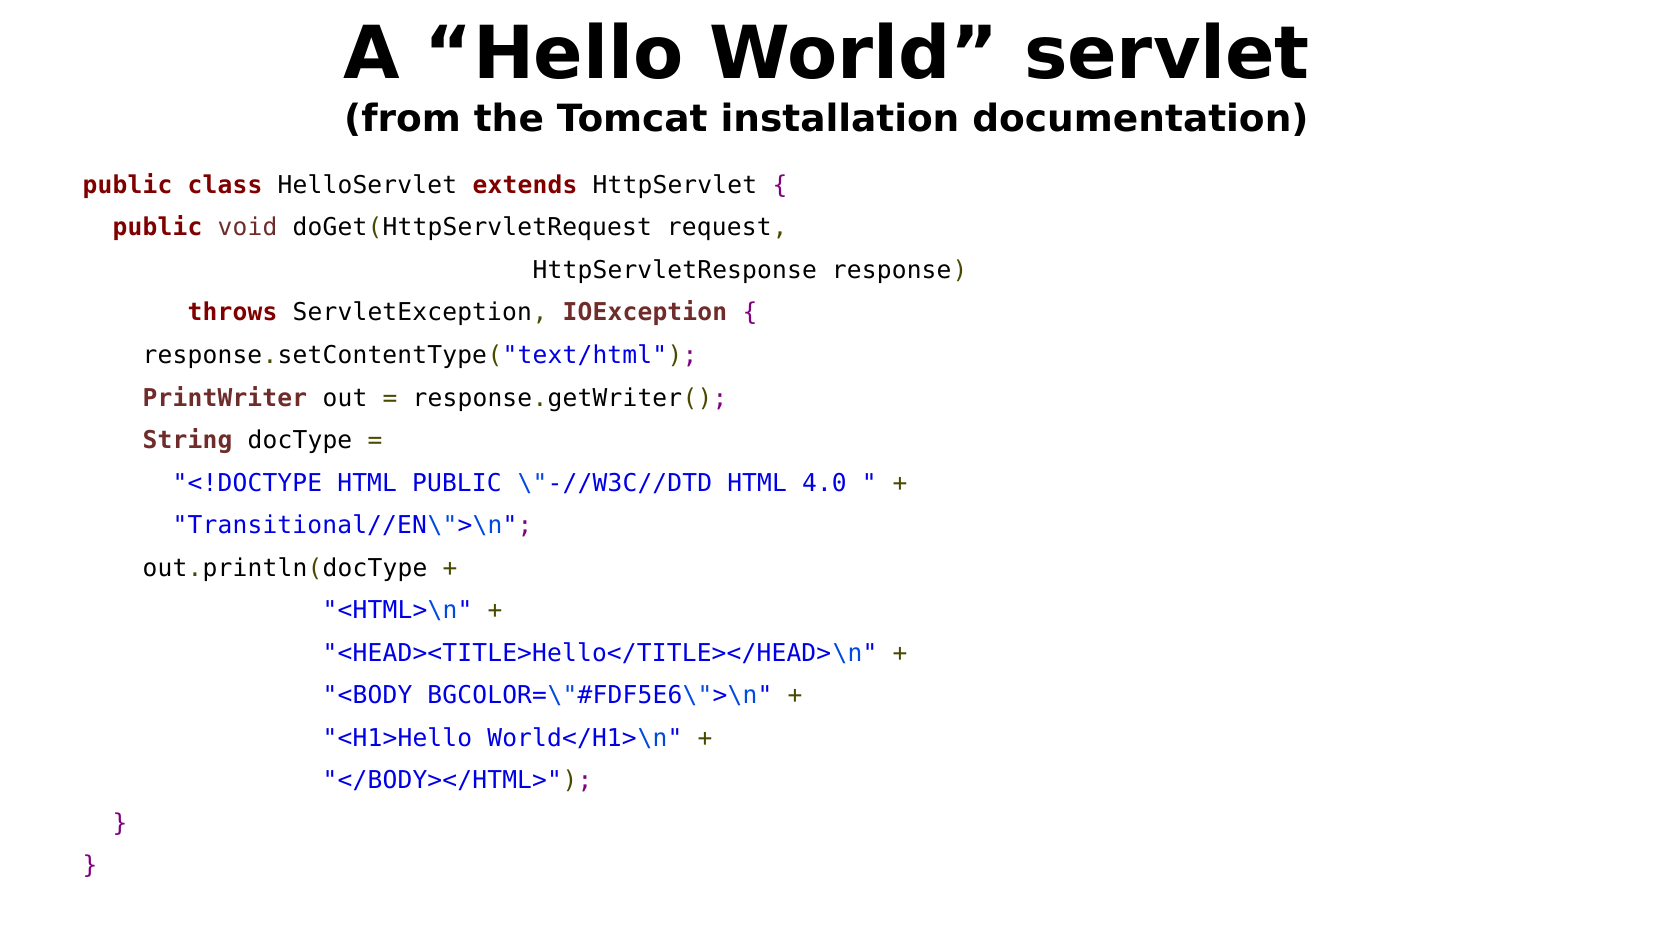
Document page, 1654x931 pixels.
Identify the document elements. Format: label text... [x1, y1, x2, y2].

title A “Hello World” servlet (from the Tomcat installation documentation) [82, 37, 1571, 147]
list public class HelloServlet extends HttpServlet { public void doGet(HttpServletRequest request, HttpServletResponse response) throws ServletException, IOException { response.setContentType("text/html"); PrintWriter out = response.getWriter(); String docType = "<!DOCTYPE HTML PUBLIC \"-//W3C//DTD HTML 4.0 " + "Transitional//EN\">\n"; out.println(docType + "<HTML>\n" + "<HEAD><TITLE>Hello</TITLE></HEAD>\n" + "<BODY BGCOLOR=\"#FDF5E6\">\n" + "<H1>Hello World</H1>\n" + "</BODY></HTML>"); } } [82, 168, 1538, 889]
